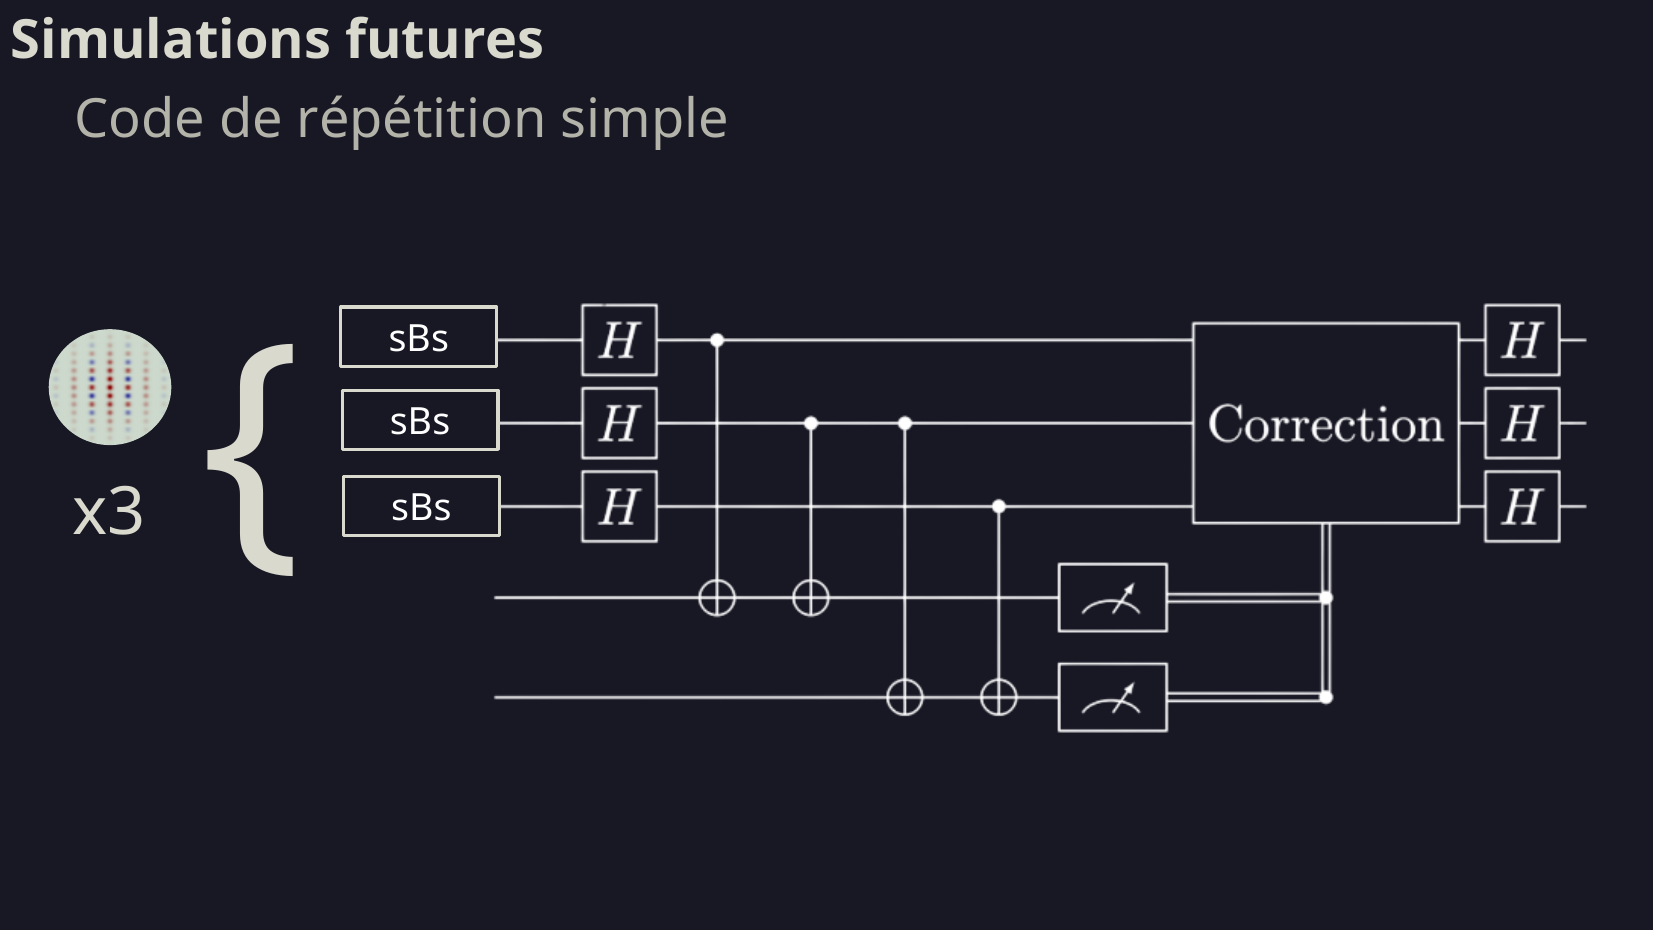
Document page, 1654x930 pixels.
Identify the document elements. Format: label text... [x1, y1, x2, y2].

text_box Code de répétition simple [74, 79, 810, 155]
text_box Simulations futures [10, 0, 1635, 80]
text_box sBs [342, 390, 498, 450]
text_box { [185, 242, 349, 599]
text_box x3 [57, 455, 158, 559]
text_box [48, 329, 172, 446]
text_box sBs [343, 476, 500, 536]
text_box sBs [340, 307, 497, 367]
picture [487, 290, 1608, 752]
